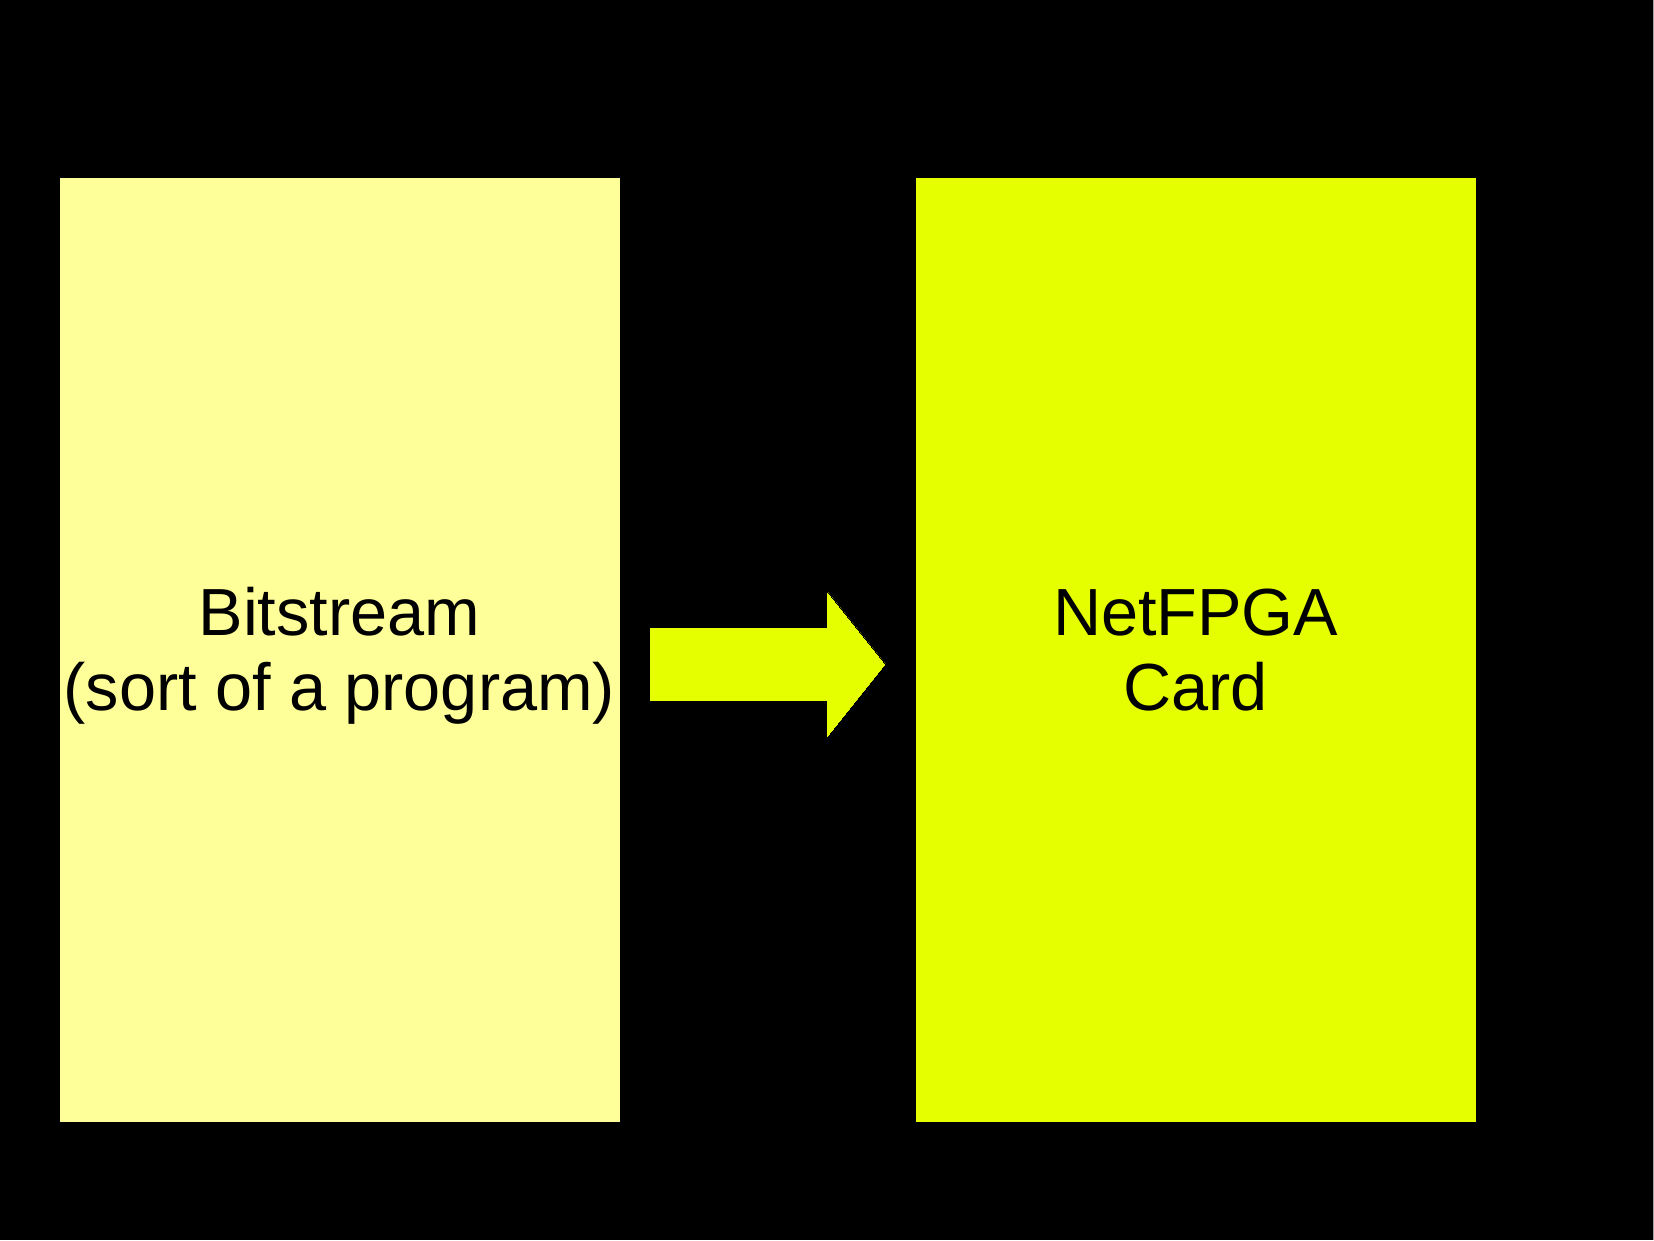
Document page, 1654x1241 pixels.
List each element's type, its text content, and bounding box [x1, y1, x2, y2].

text_box Bitstream (sort of a program) [59, 177, 621, 1123]
text_box [649, 590, 886, 739]
text_box NetFPGA Card [915, 177, 1477, 1123]
